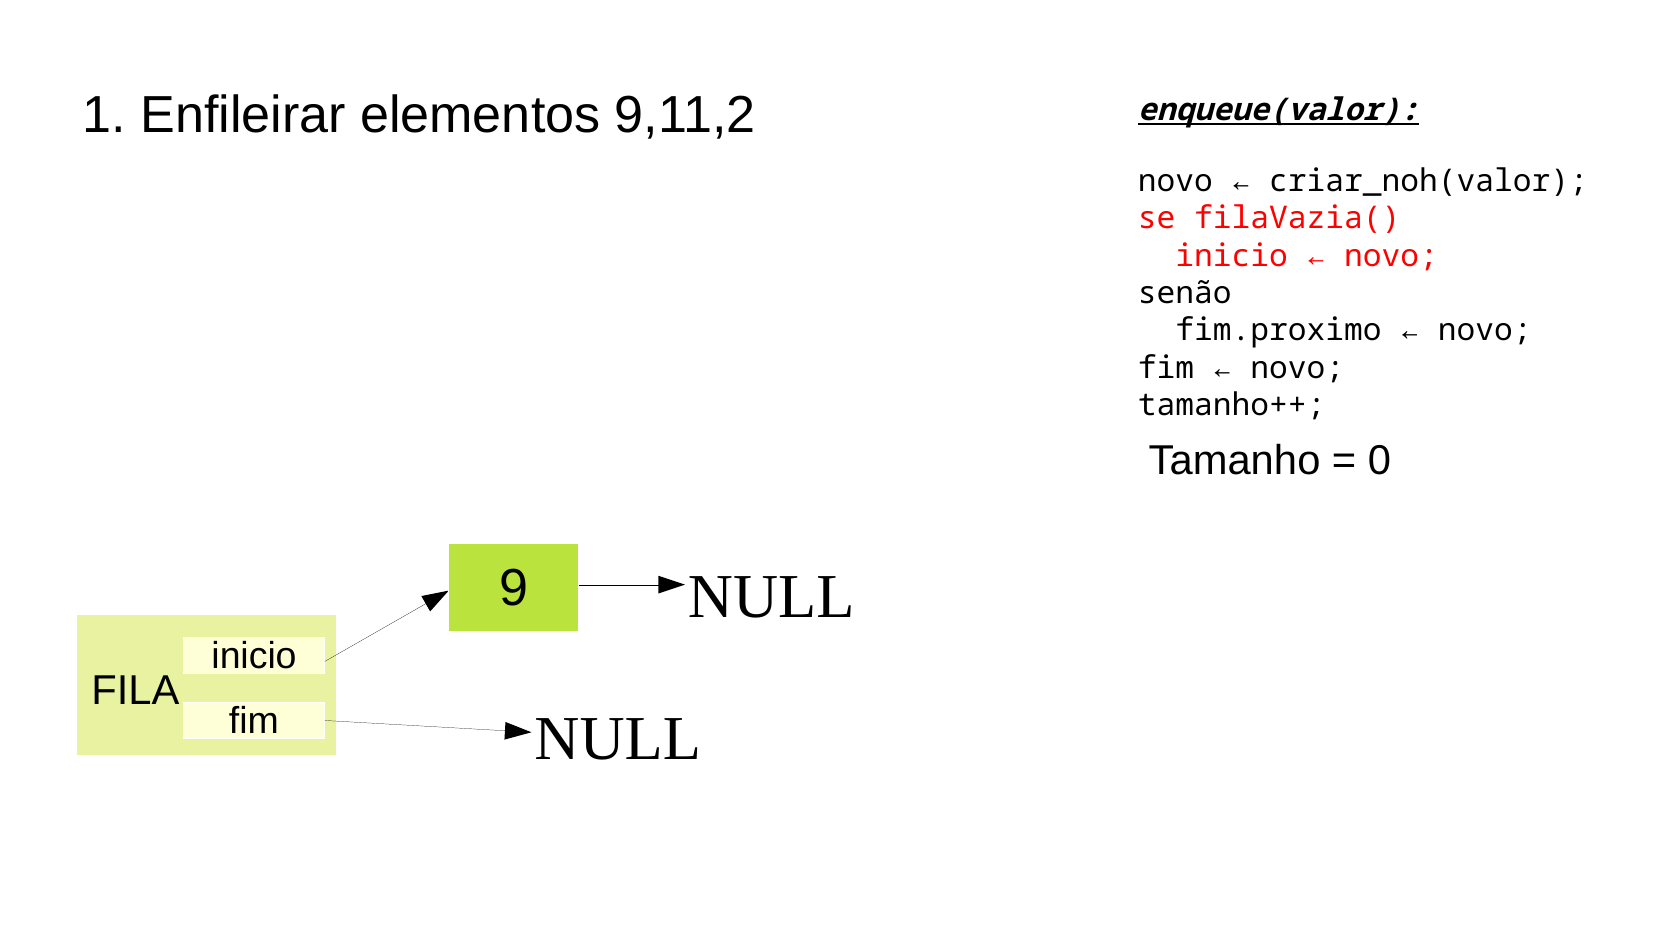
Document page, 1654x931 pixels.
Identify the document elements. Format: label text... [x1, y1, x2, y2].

text_box [76, 721, 337, 756]
text_box [76, 614, 337, 660]
text_box FILA [76, 659, 195, 721]
text_box inicio [183, 637, 325, 674]
text_box NULL [673, 554, 875, 632]
text_box NULL [519, 696, 721, 775]
text_box [195, 656, 337, 721]
text_box enqueue(valor): novo ← criar_noh(valor); se filaVazia() inicio ← novo; senão fim.proximo ← novo; fim ← novo; tamanho++; [1123, 81, 1613, 430]
title 1. Enfileirar elementos 9,11,2 [82, 37, 1571, 193]
text_box 9 [448, 543, 579, 632]
text_box Tamanho = 0 [1133, 429, 1418, 491]
text_box fim [183, 702, 325, 739]
